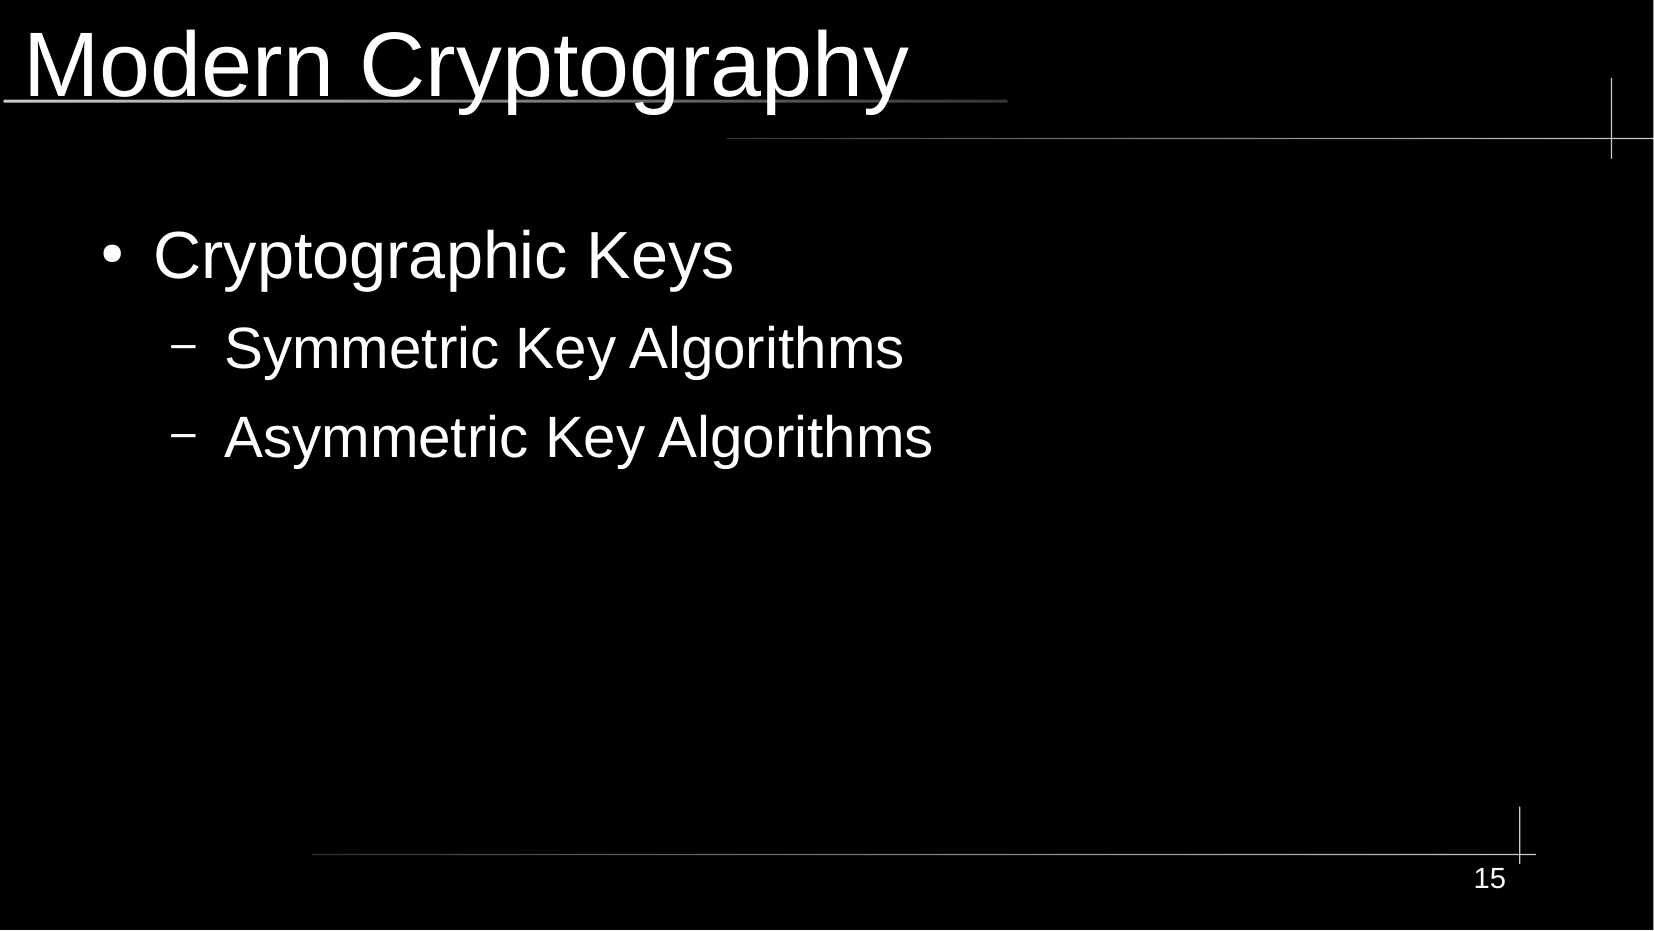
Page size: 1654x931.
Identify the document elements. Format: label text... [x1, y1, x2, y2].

list Cryptographic Keys Symmetric Key Algorithms Asymmetric Key Algorithms [82, 217, 1571, 851]
title Modern Cryptography [23, 11, 1589, 119]
